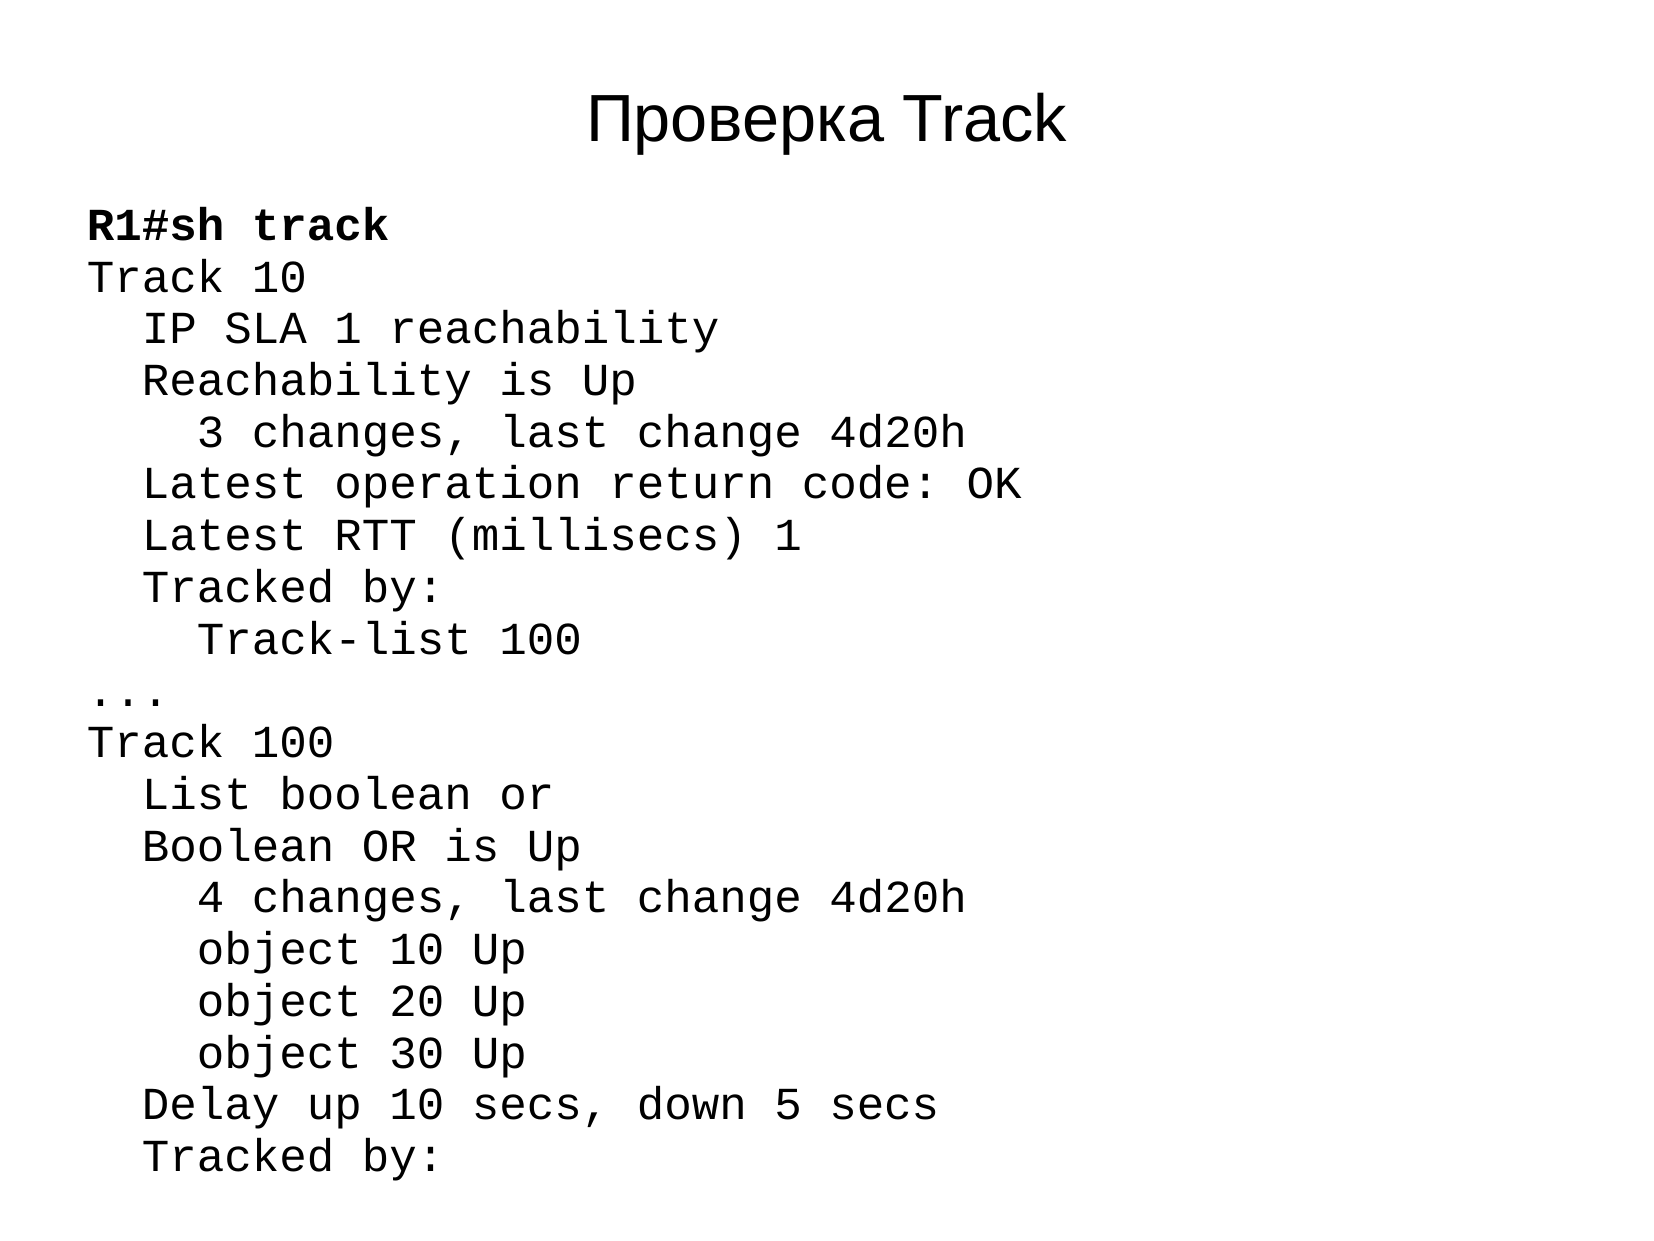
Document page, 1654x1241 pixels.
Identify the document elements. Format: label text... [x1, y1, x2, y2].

title Проверка Track [82, 49, 1571, 188]
subtitle R1#sh track Track 10 IP SLA 1 reachability Reachability is Up 3 changes, last change 4d20h Latest operation return code: OK Latest RTT (millisecs) 1 Tracked by: Track-list 100 ... Track 100 List boolean or Boolean OR is Up 4 changes, last change 4d20h object 10 Up object 20 Up object 30 Up Delay up 10 secs, down 5 secs Tracked by: [86, 199, 1576, 1189]
